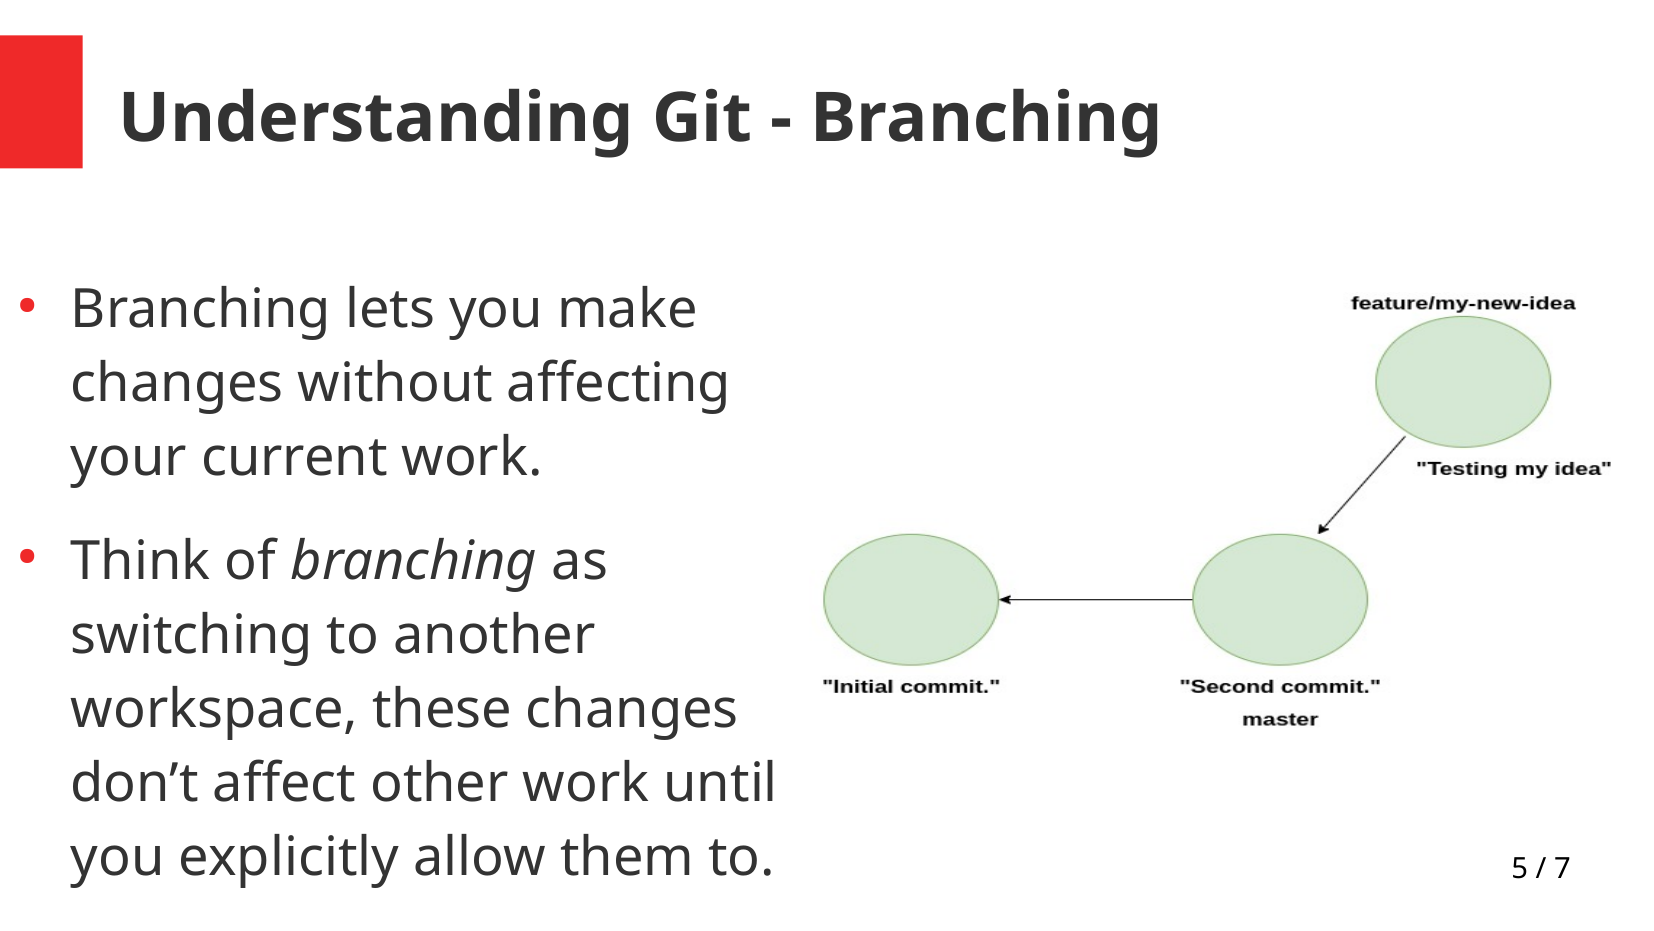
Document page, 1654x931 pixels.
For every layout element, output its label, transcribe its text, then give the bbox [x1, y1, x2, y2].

picture [851, 292, 1624, 731]
list Branching lets you make changes without affecting your current work. Think of branching as switching to another workspace, these changes don’t affect other work until you explicitly allow them to. [0, 269, 851, 810]
title Understanding Git - Branching [118, 37, 1571, 193]
